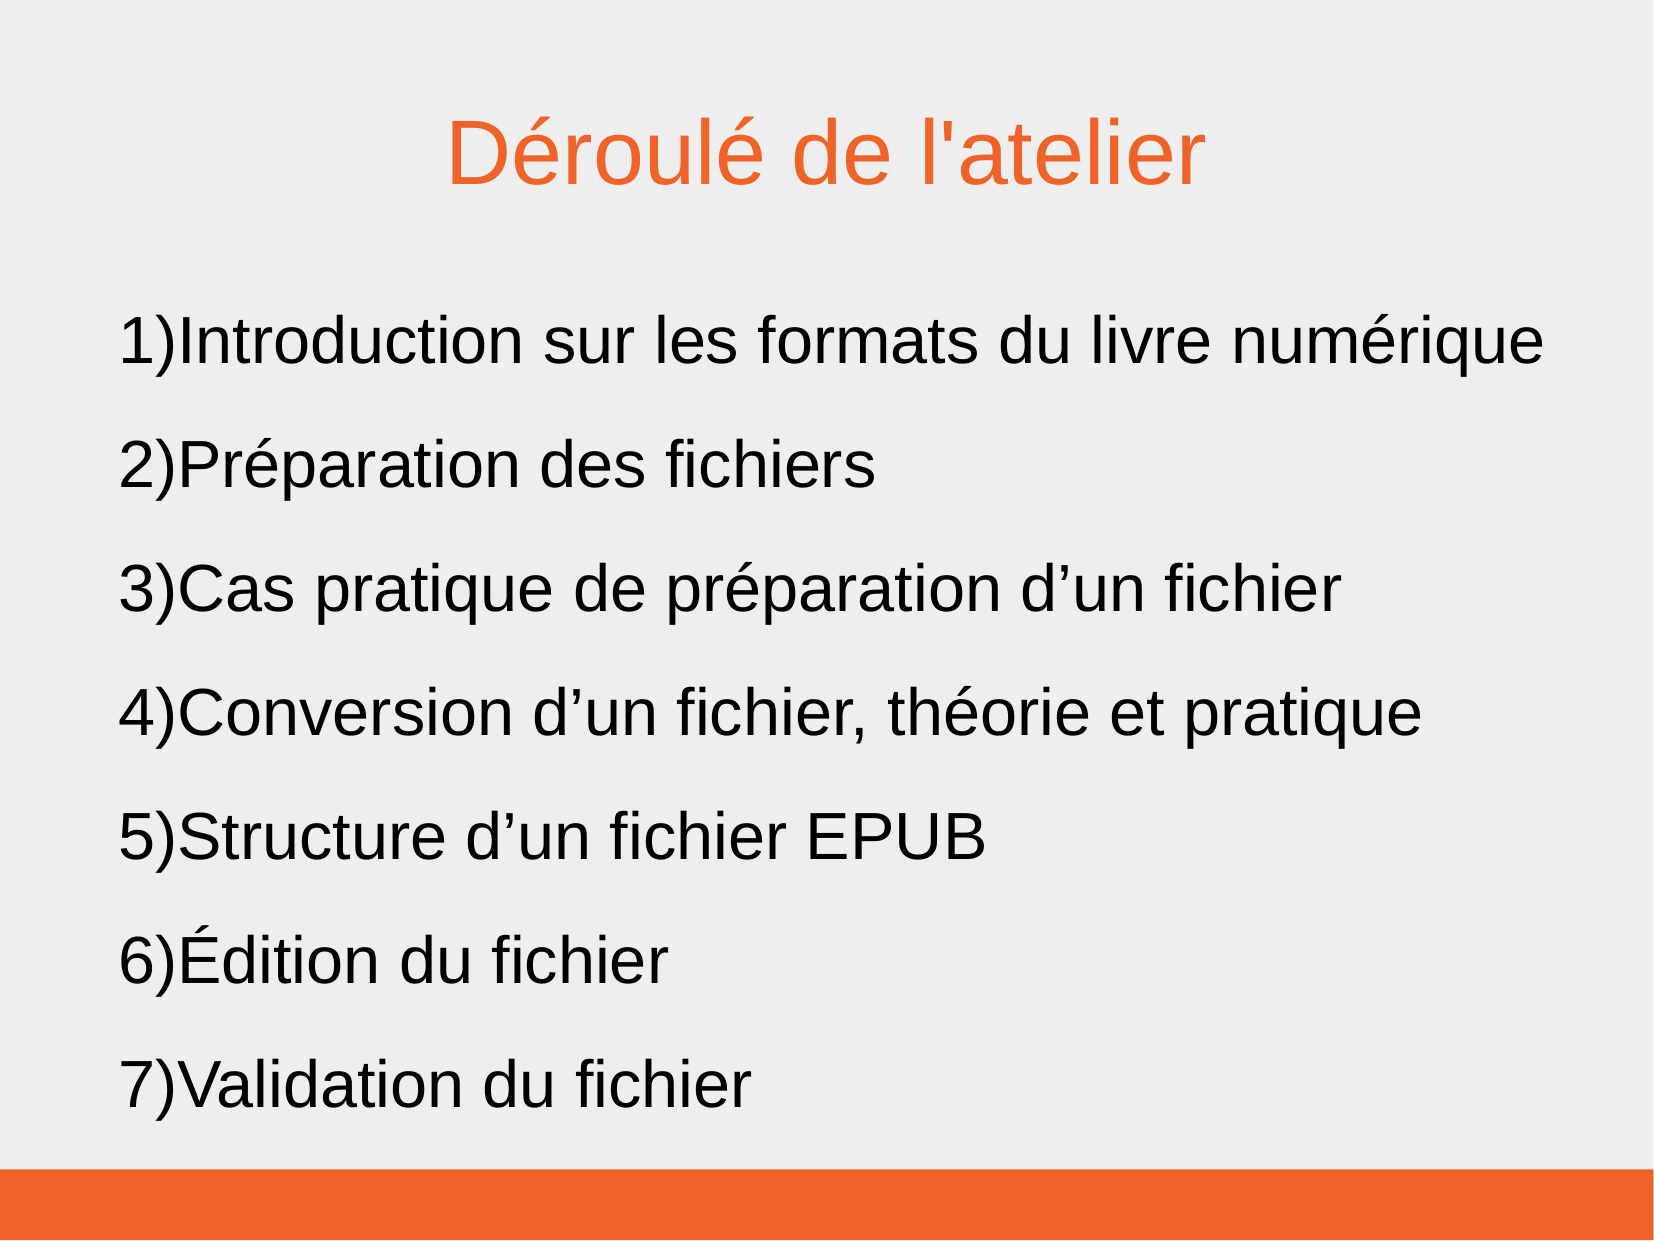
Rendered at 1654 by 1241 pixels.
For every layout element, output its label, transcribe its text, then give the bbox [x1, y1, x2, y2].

subtitle Introduction sur les formats du livre numérique Préparation des fichiers Cas pratique de préparation d’un fichier Conversion d’un fichier, théorie et pratique Structure d’un fichier EPUB Édition du fichier Validation du fichier [118, 206, 1607, 1169]
title Déroulé de l'atelier [82, 49, 1571, 257]
text_box [0, 1169, 1654, 1241]
